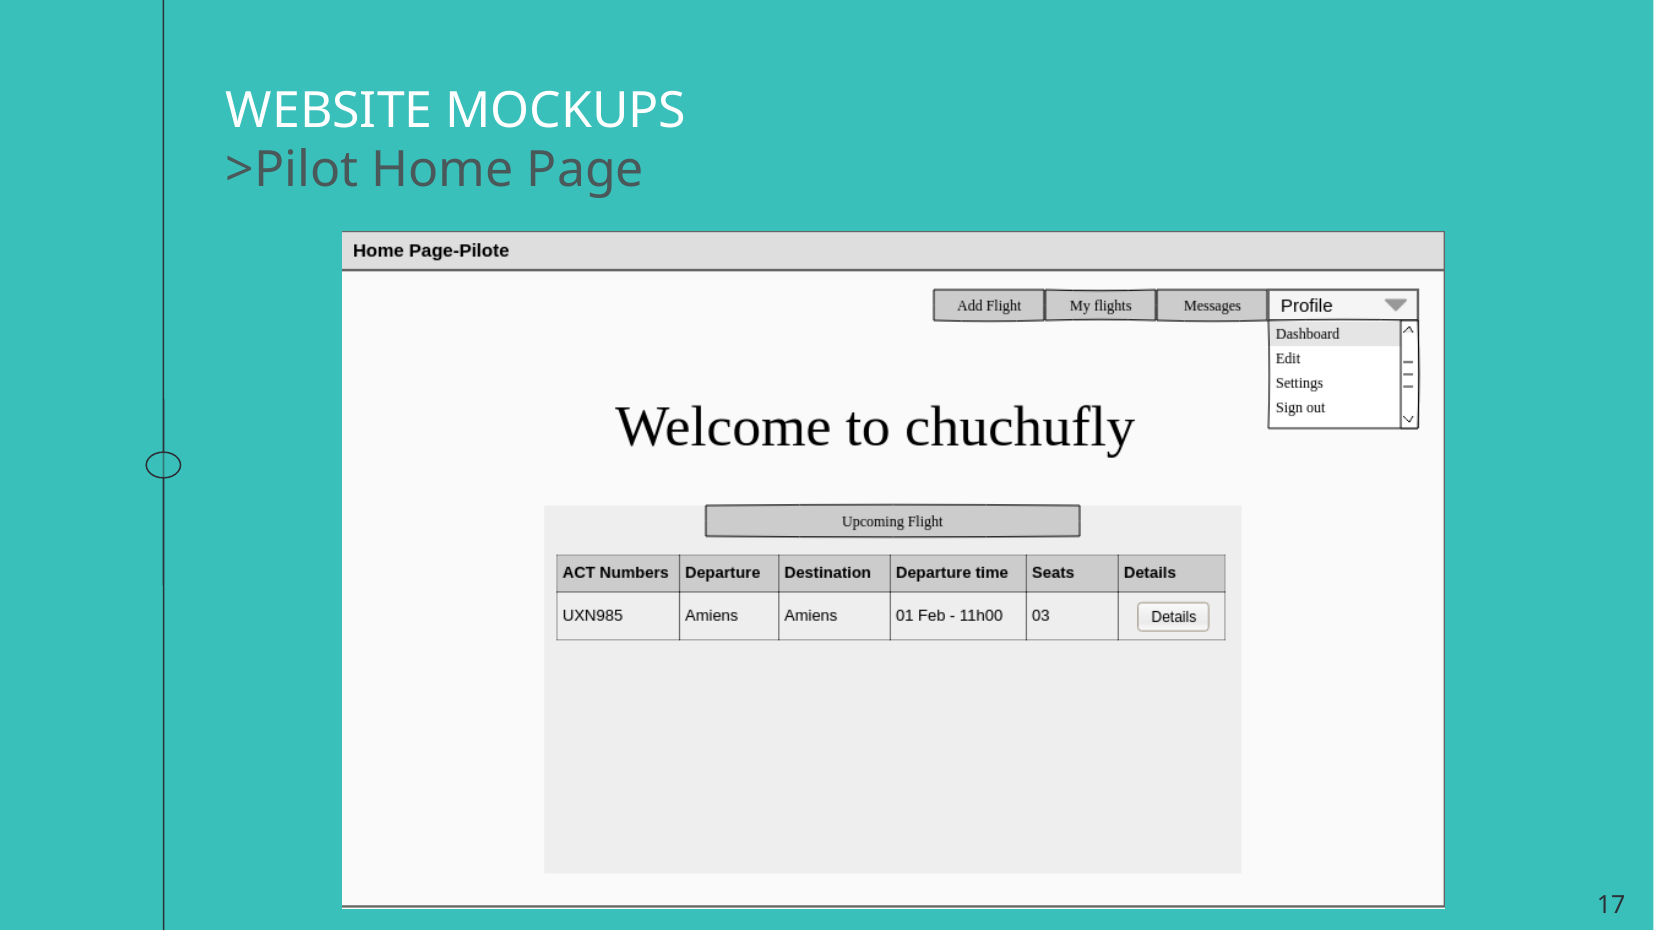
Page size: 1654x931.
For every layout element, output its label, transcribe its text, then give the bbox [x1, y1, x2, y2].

picture [342, 231, 1445, 909]
slide_number <numéro> [1541, 873, 1641, 931]
title >Pilot Home Page [210, 153, 1451, 212]
title WEBSITE MOCKUPS [210, 90, 1451, 153]
